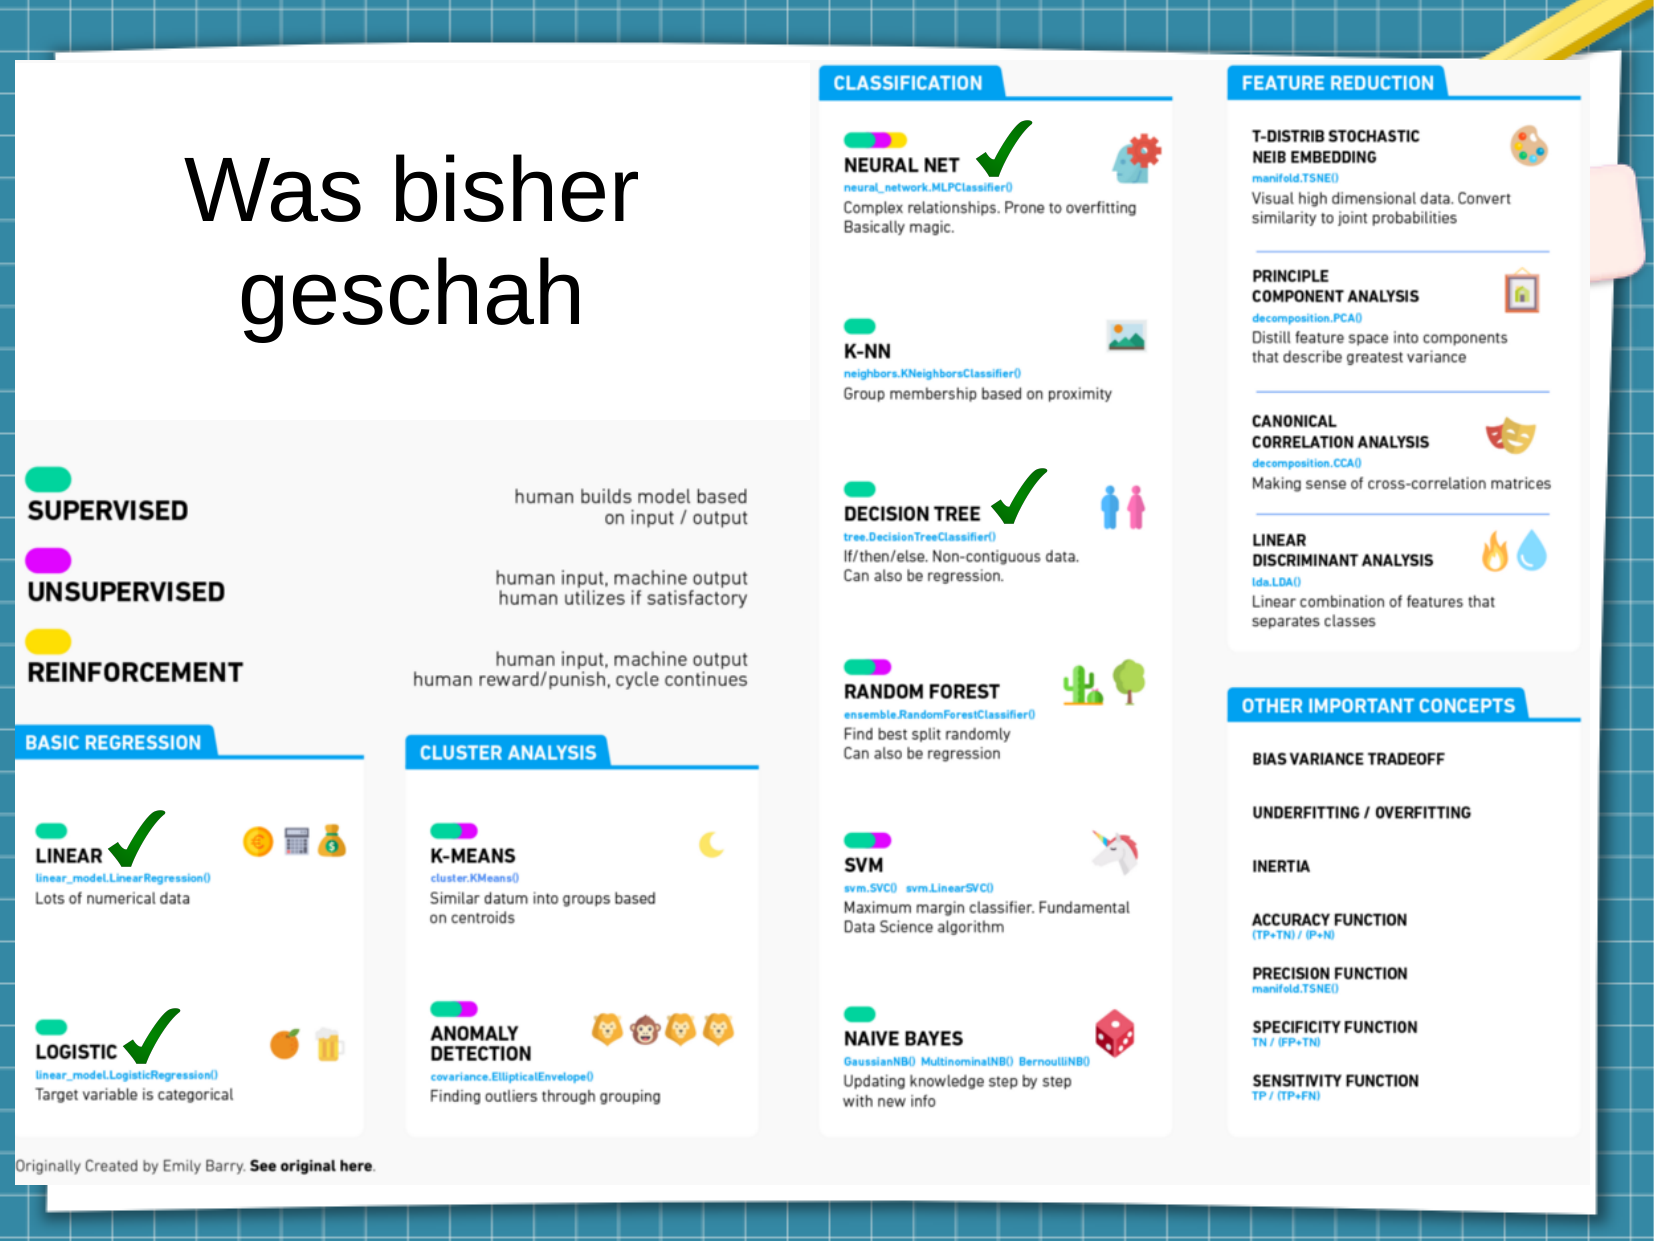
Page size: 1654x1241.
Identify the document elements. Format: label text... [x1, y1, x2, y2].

title Was bisher geschah [15, 62, 811, 421]
picture [0, 0, 1654, 1241]
